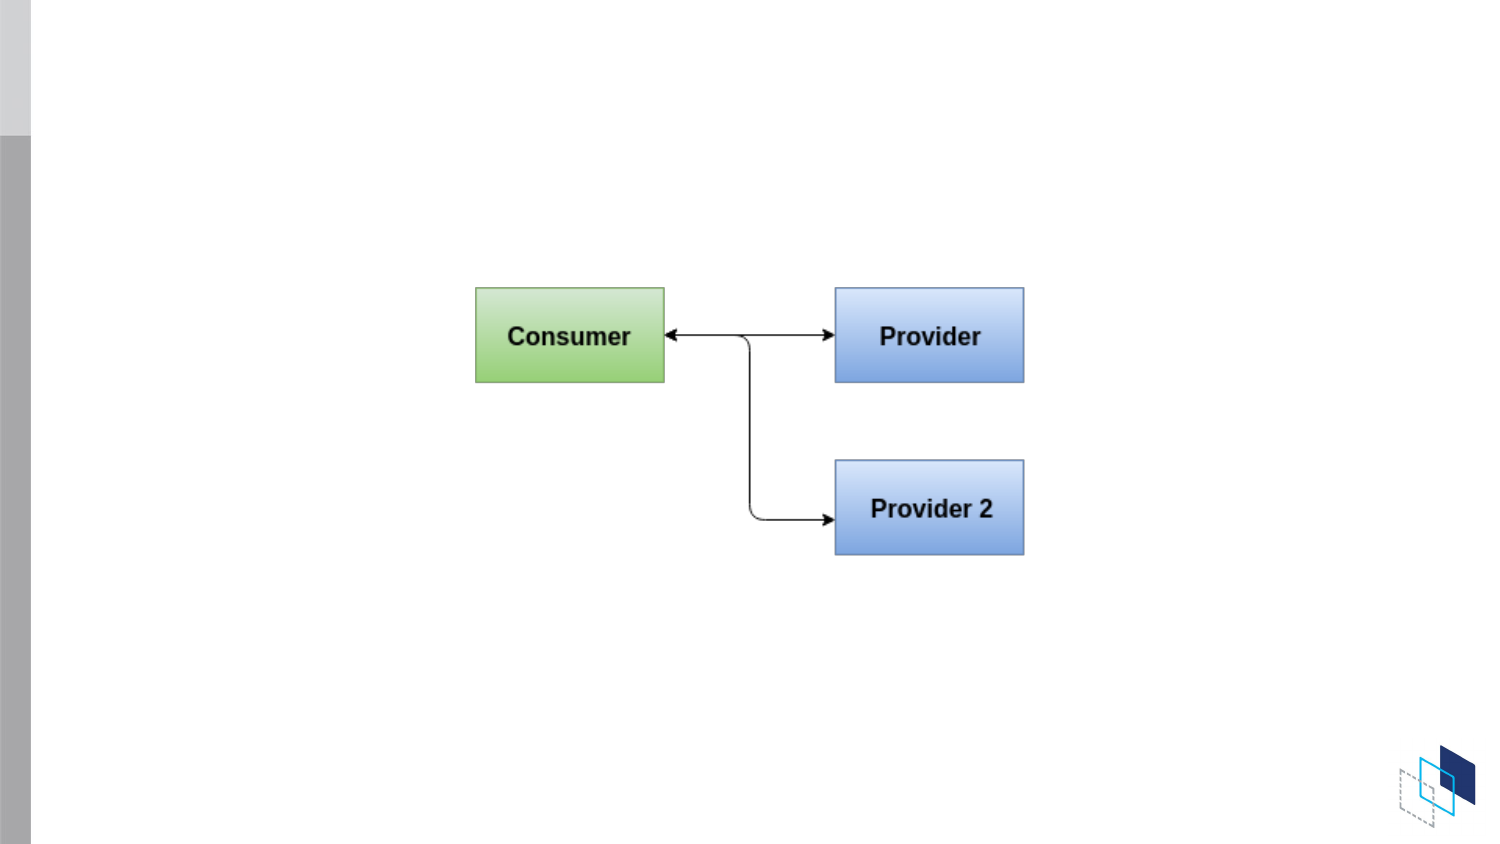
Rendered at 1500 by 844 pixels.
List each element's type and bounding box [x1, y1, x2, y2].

picture [1388, 738, 1486, 836]
picture [0, 0, 37, 844]
picture [474, 286, 1026, 557]
